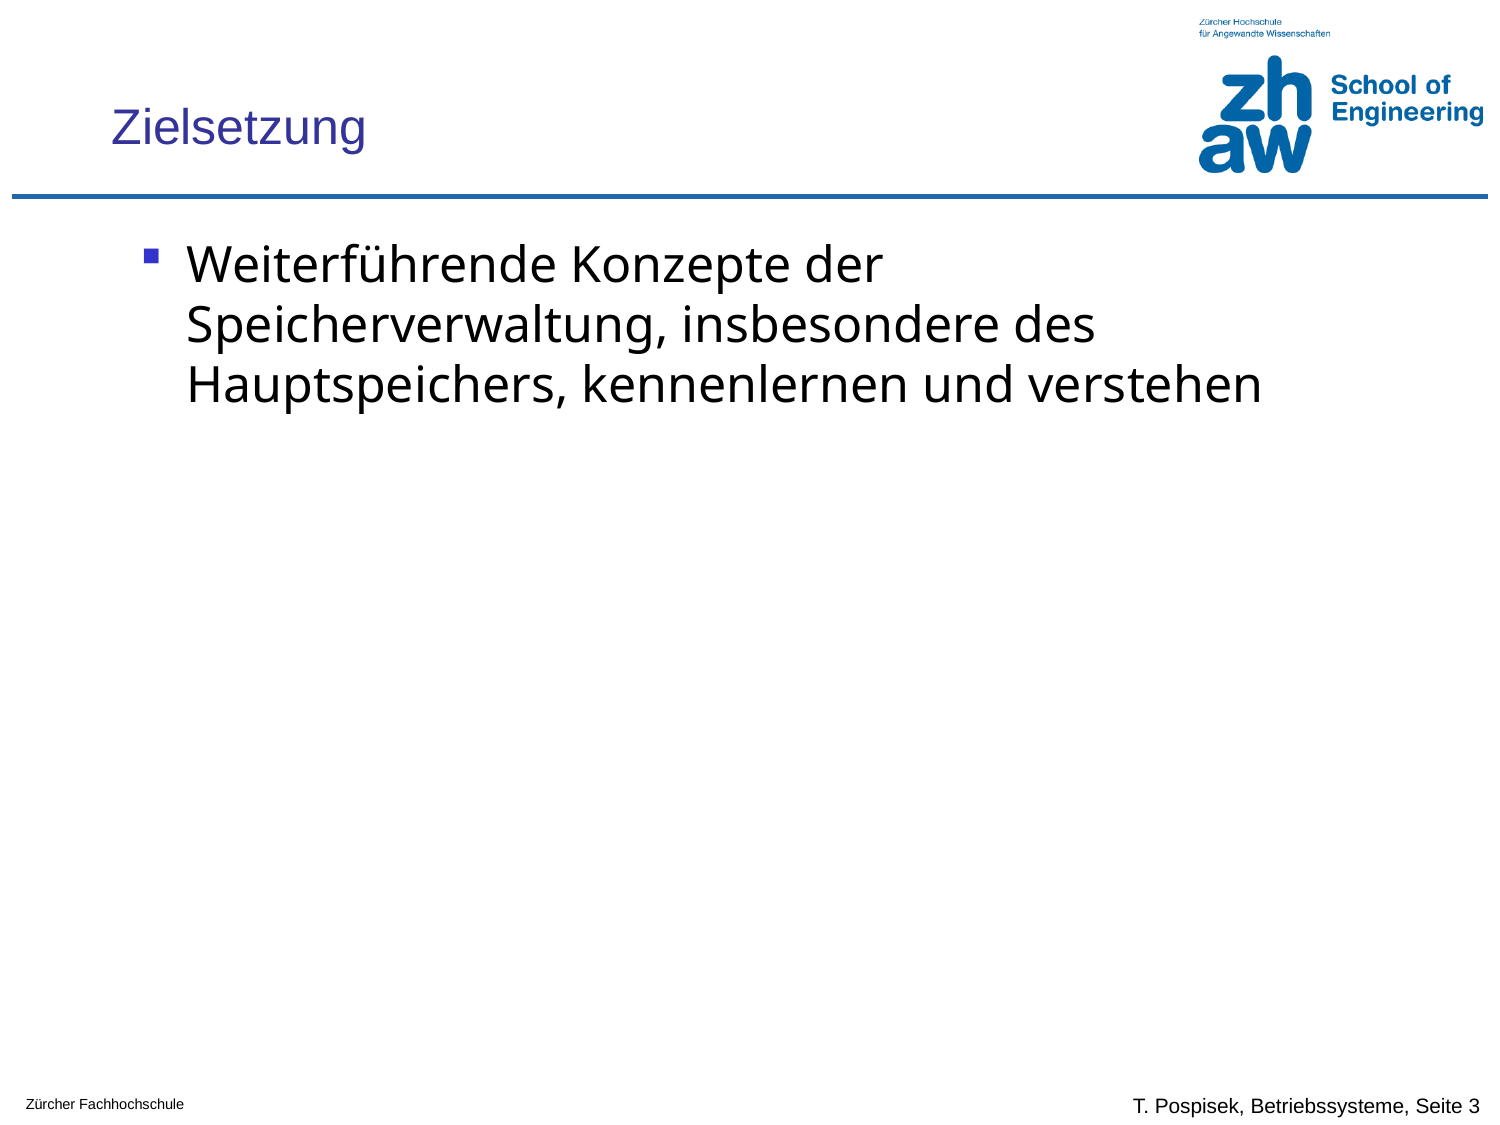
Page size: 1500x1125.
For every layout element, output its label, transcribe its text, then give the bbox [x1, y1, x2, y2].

title Zielsetzung [96, 50, 1375, 163]
picture [1199, 19, 1483, 173]
text_box Weiterführende Konzepte der Speicherverwaltung, insbesondere des Hauptspeichers, kennenlernen und verstehen [125, 224, 1350, 738]
